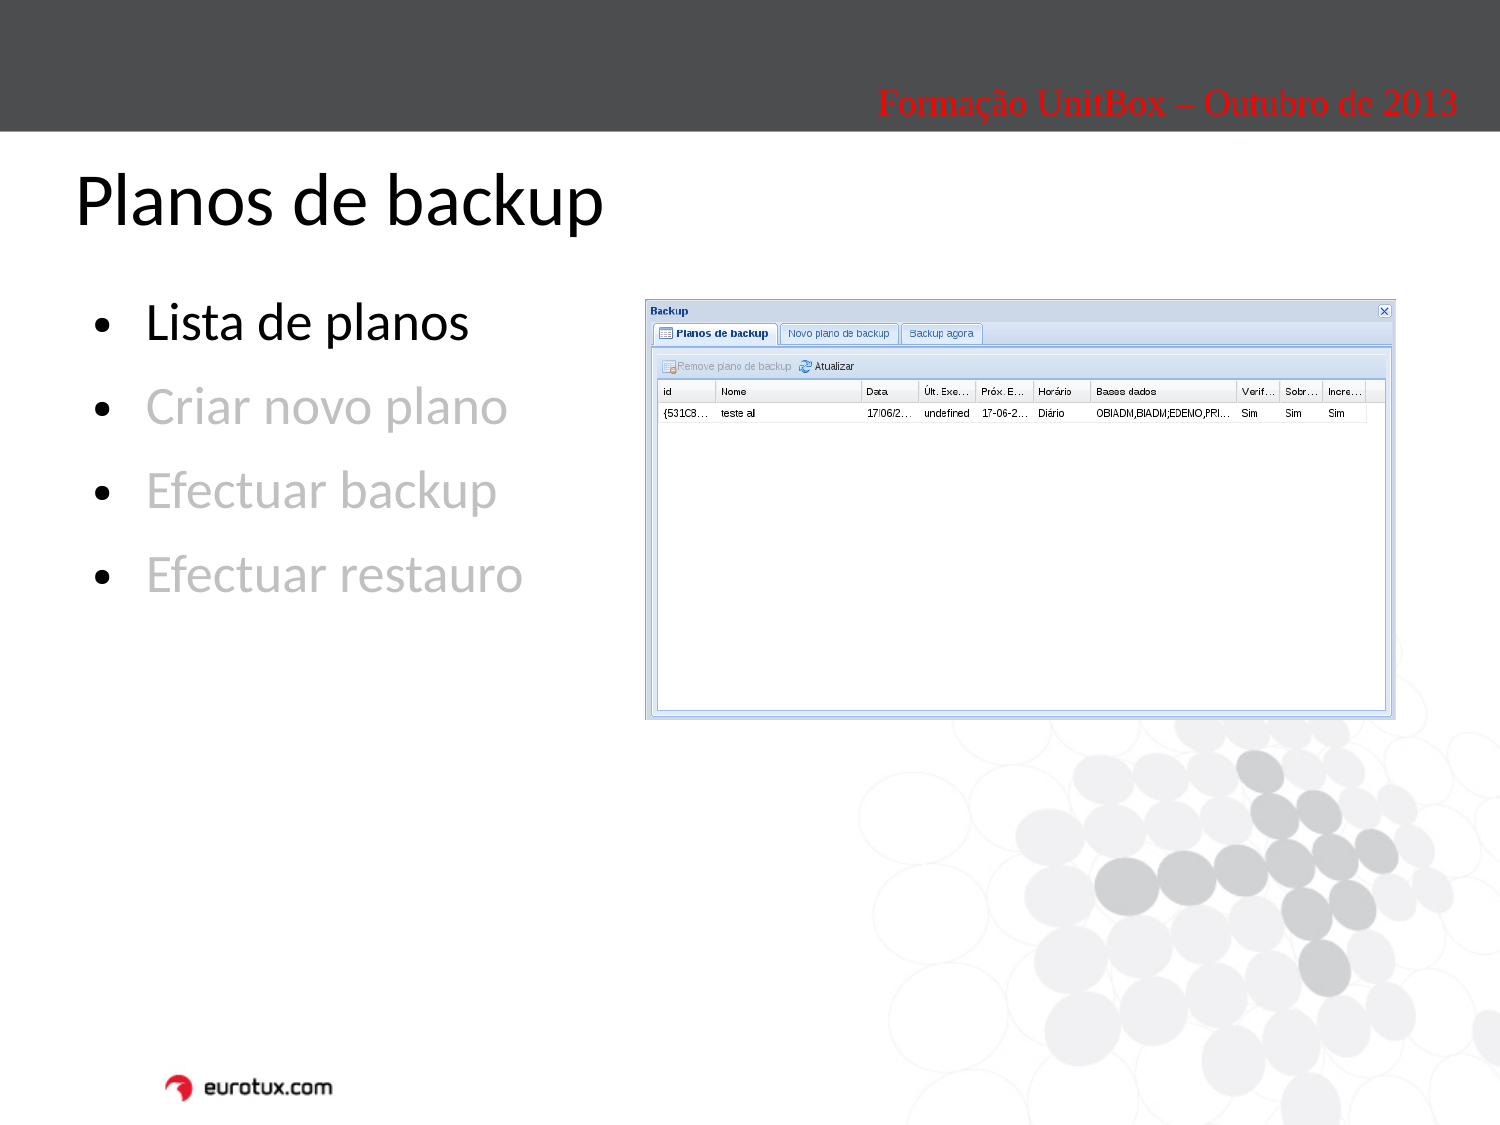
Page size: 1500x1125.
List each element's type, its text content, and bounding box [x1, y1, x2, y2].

picture [0, 0, 1500, 1125]
title Planos de backup [75, 112, 1425, 301]
list Lista de planos Criar novo plano Efectuar backup Efectuar restauro [75, 300, 734, 1043]
